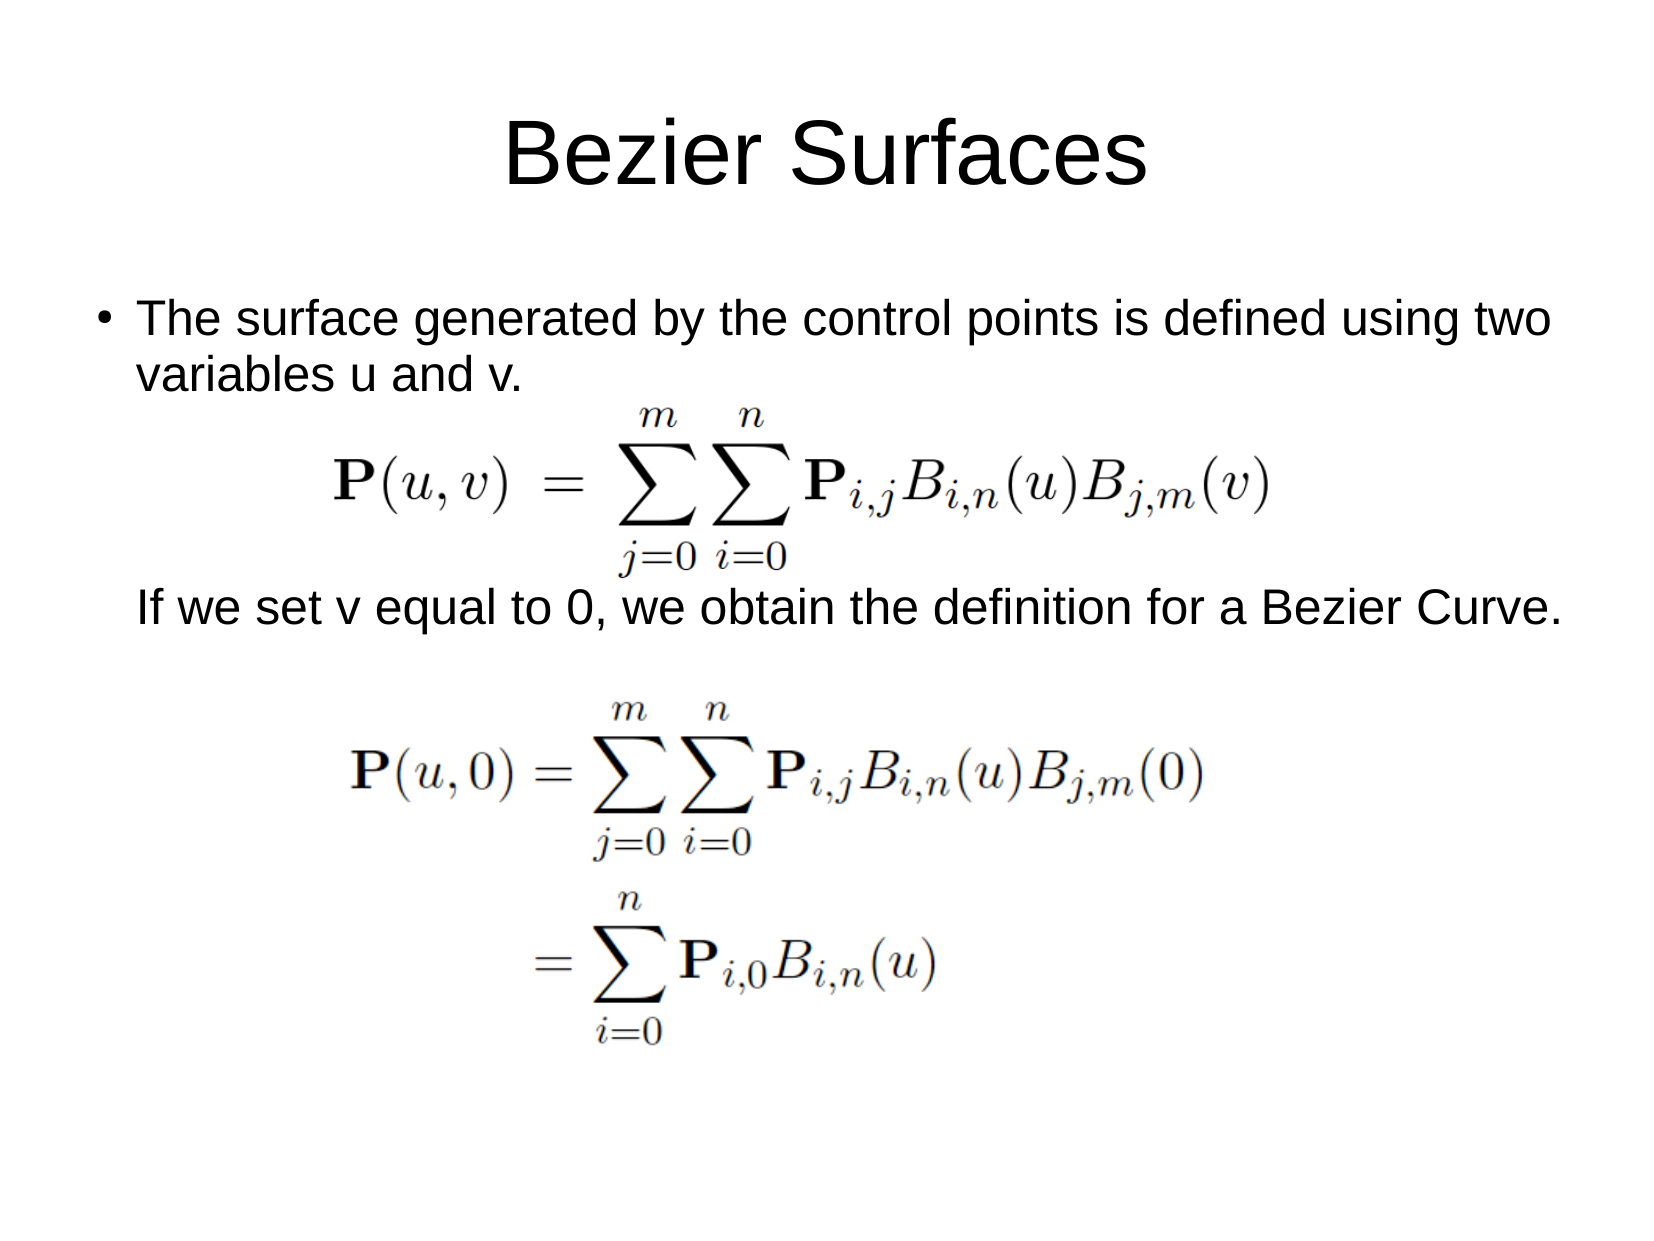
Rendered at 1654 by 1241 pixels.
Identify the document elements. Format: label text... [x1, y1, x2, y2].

list The surface generated by the control points is defined using two variables u and v. If we set v equal to 0, we obtain the definition for a Bezier Curve. [82, 290, 1571, 1010]
picture [315, 394, 1276, 586]
picture [345, 696, 1213, 1051]
title Bezier Surfaces [82, 49, 1571, 257]
